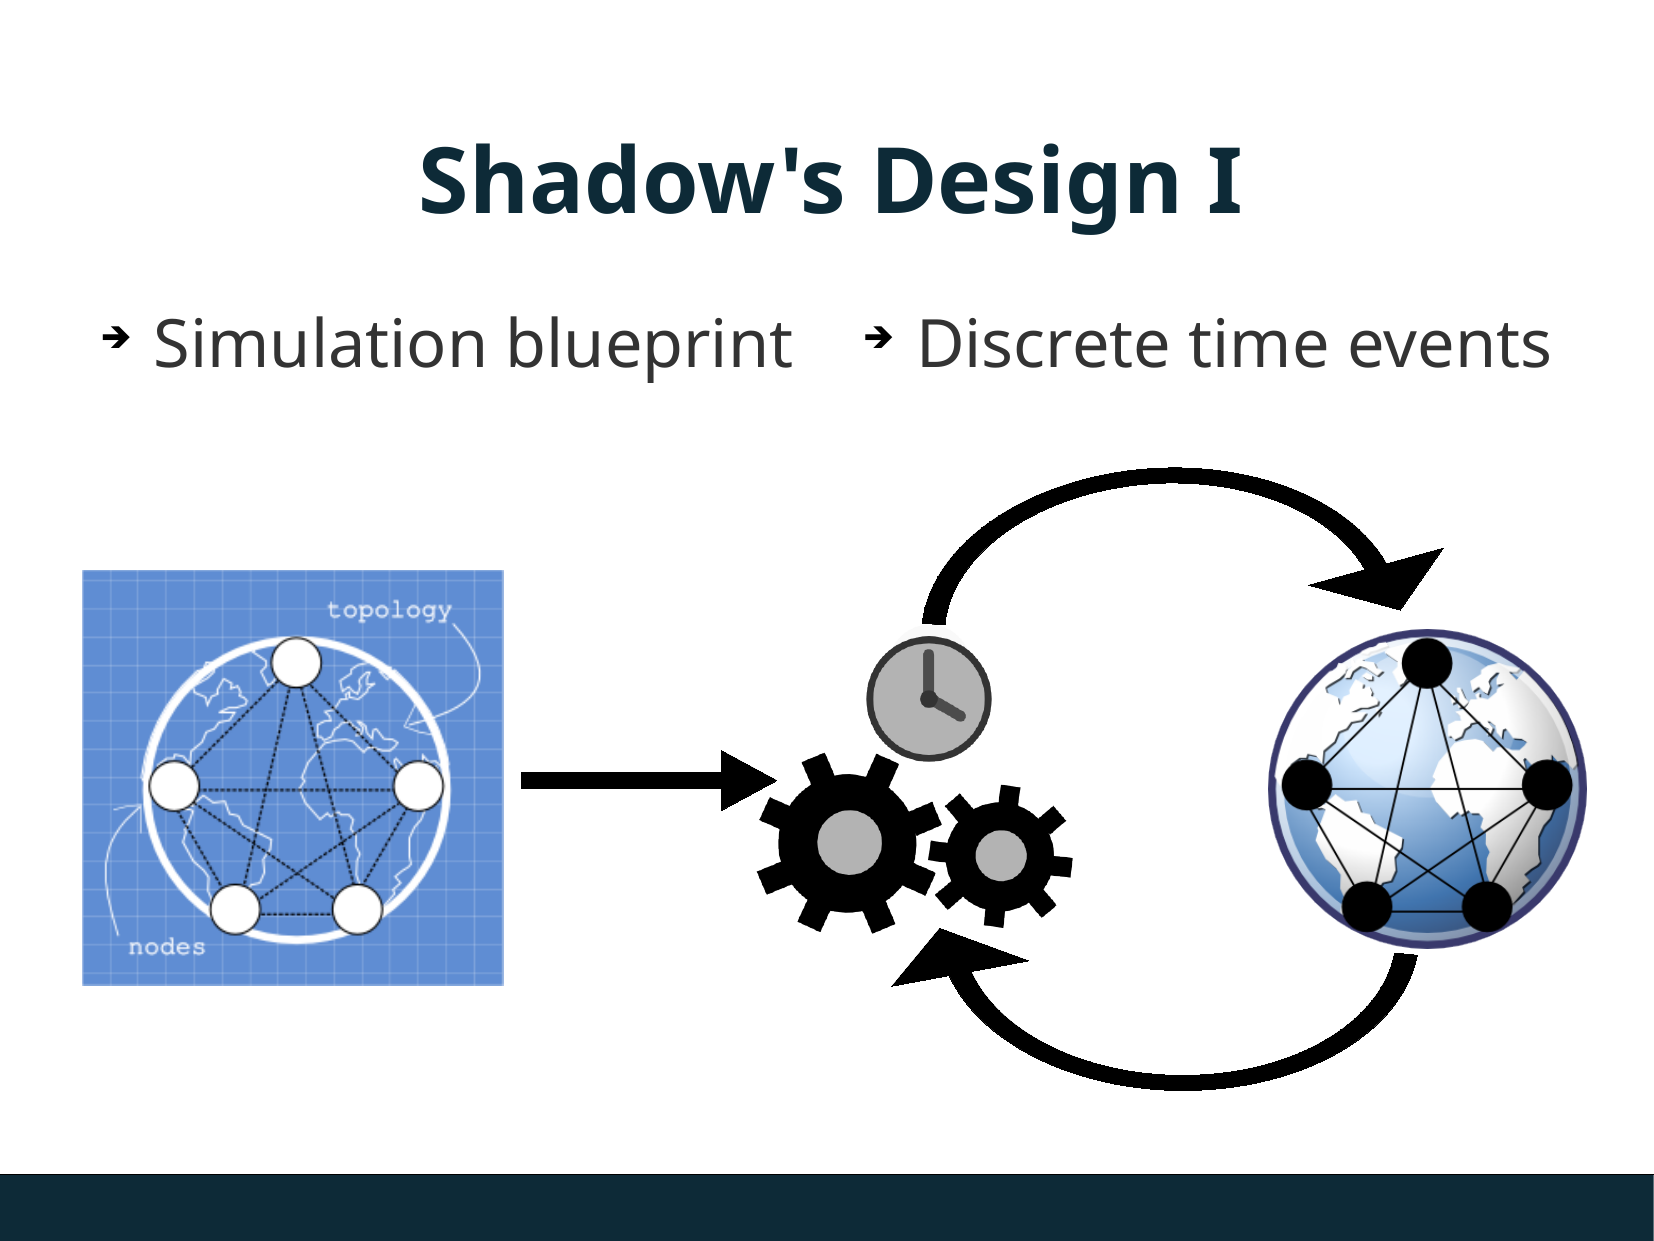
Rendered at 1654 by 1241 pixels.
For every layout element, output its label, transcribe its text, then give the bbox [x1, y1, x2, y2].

text_box [922, 467, 1444, 624]
text_box [891, 934, 1418, 1091]
text_box [521, 750, 756, 811]
list Discrete time events [845, 296, 1572, 1115]
picture [756, 624, 1073, 934]
picture [82, 570, 504, 986]
list Simulation blueprint [82, 296, 809, 1115]
picture [1268, 629, 1587, 949]
title Shadow's Design I [86, 74, 1575, 282]
